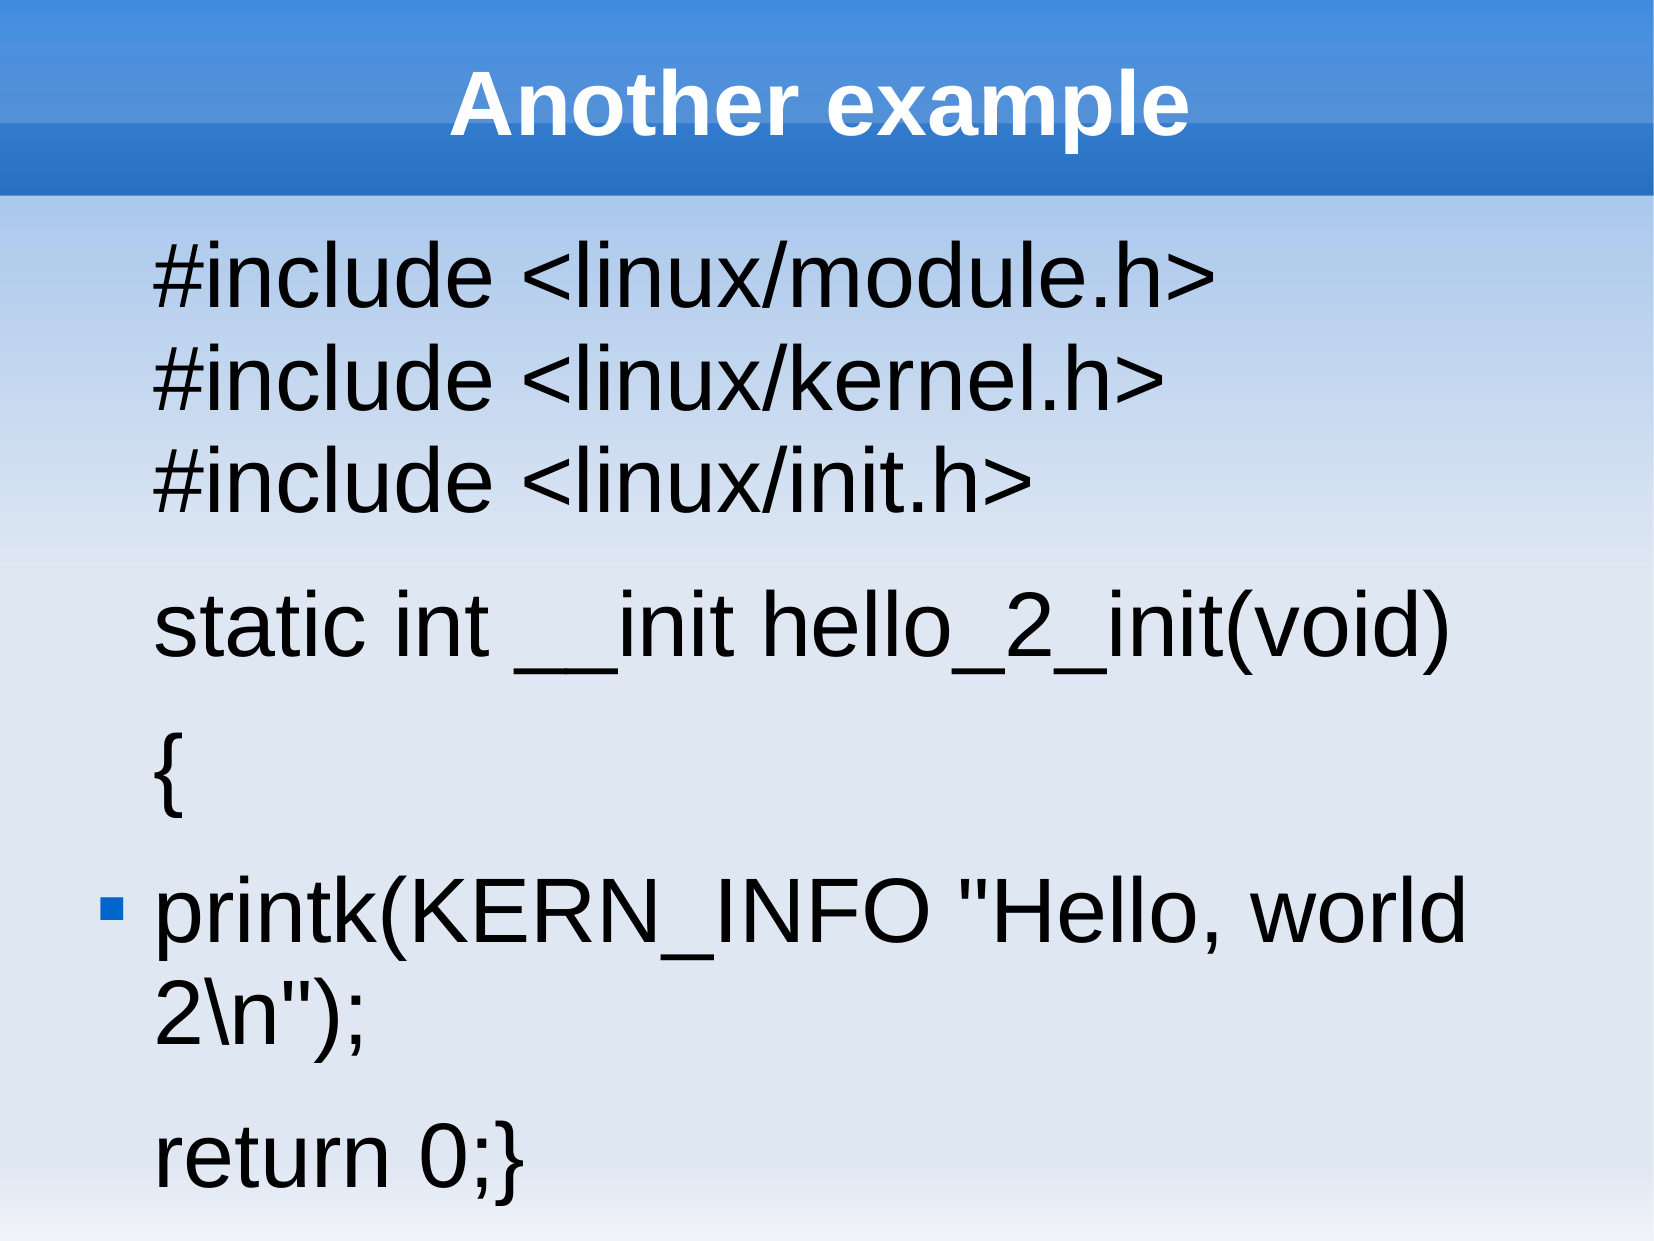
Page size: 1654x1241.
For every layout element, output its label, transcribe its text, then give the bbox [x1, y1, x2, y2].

picture [0, 0, 1654, 1241]
list #include <linux/module.h> #include <linux/kernel.h> #include <linux/init.h> static int __init hello_2_init(void) { printk(KERN_INFO "Hello, world 2\n"); return 0;} [82, 225, 1571, 1241]
title Another example [76, 7, 1565, 200]
